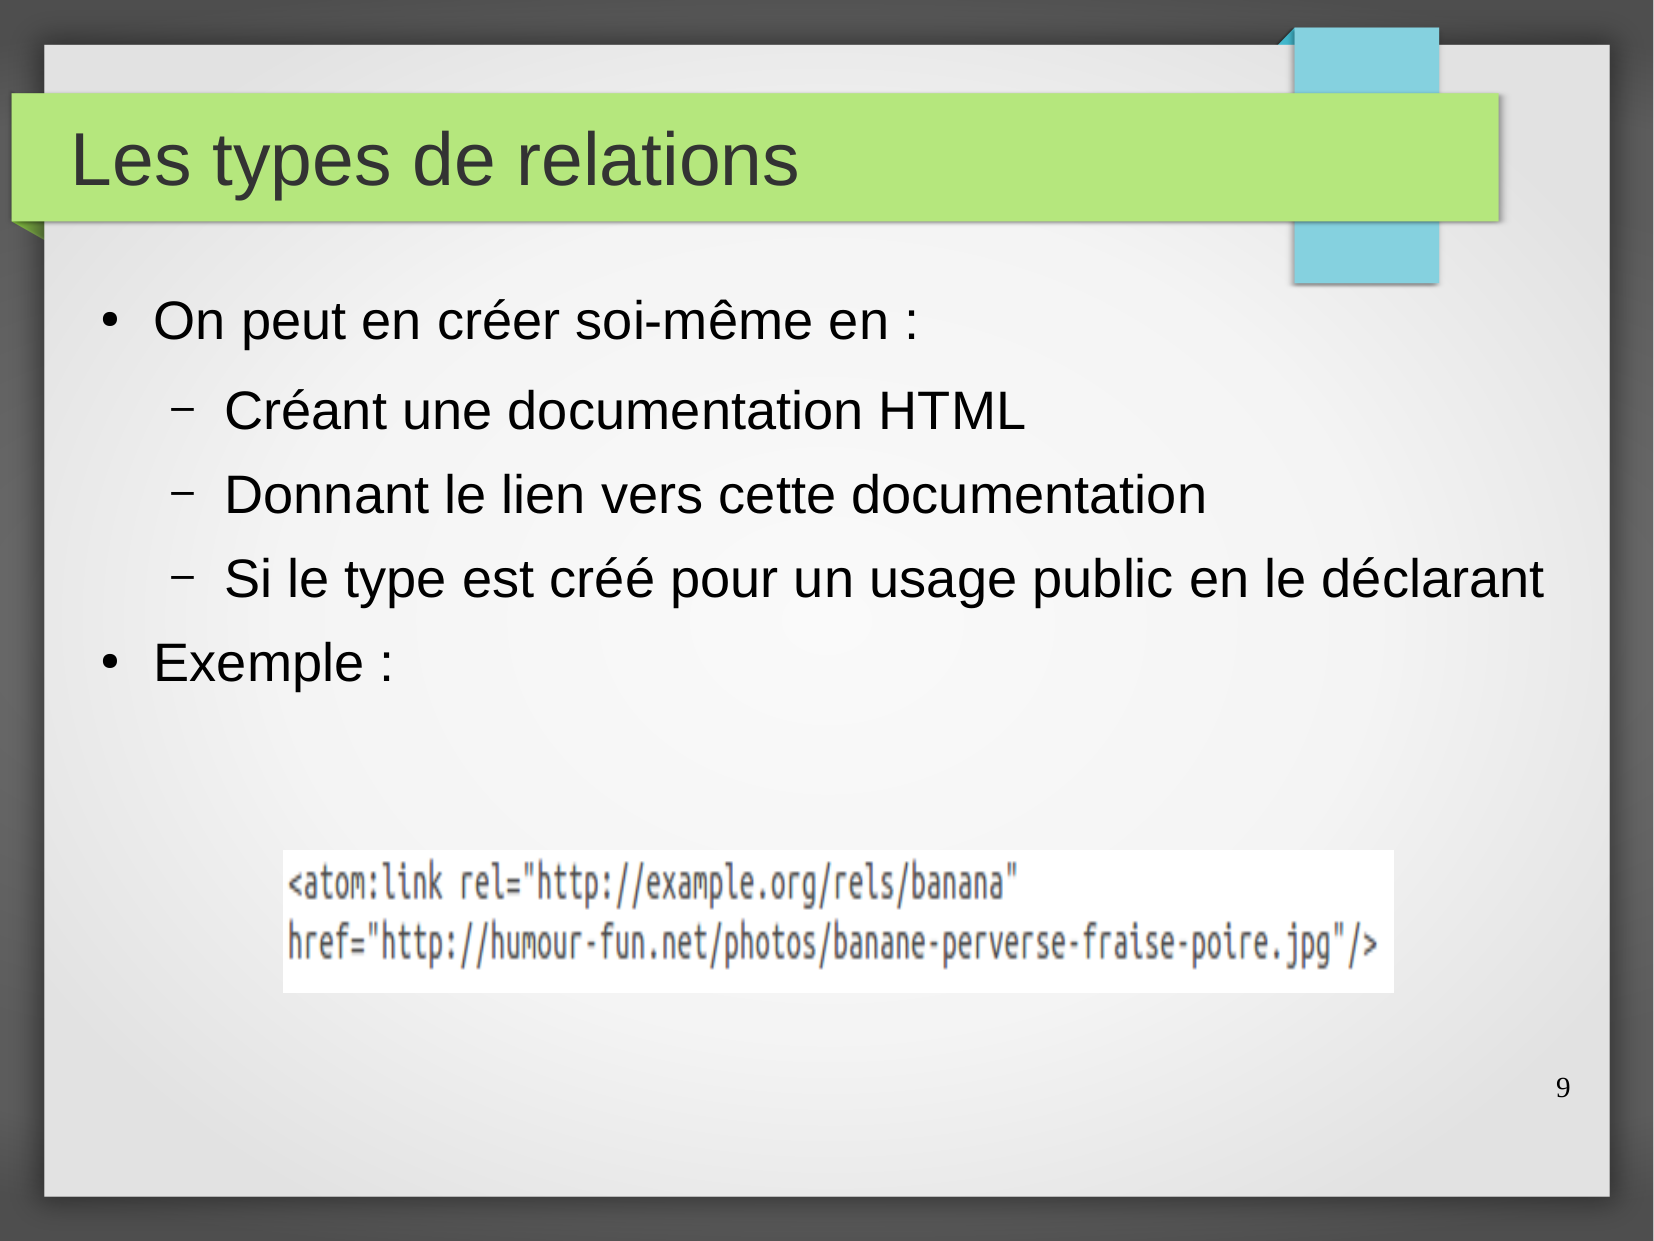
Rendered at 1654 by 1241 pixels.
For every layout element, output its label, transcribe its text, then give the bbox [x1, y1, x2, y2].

title Les types de relations [70, 106, 1229, 213]
picture [0, 0, 1654, 1241]
list On peut en créer soi-même en : Créant une documentation HTML Donnant le lien vers cette documentation Si le type est créé pour un usage public en le déclarant Exemple : [82, 290, 1571, 1146]
